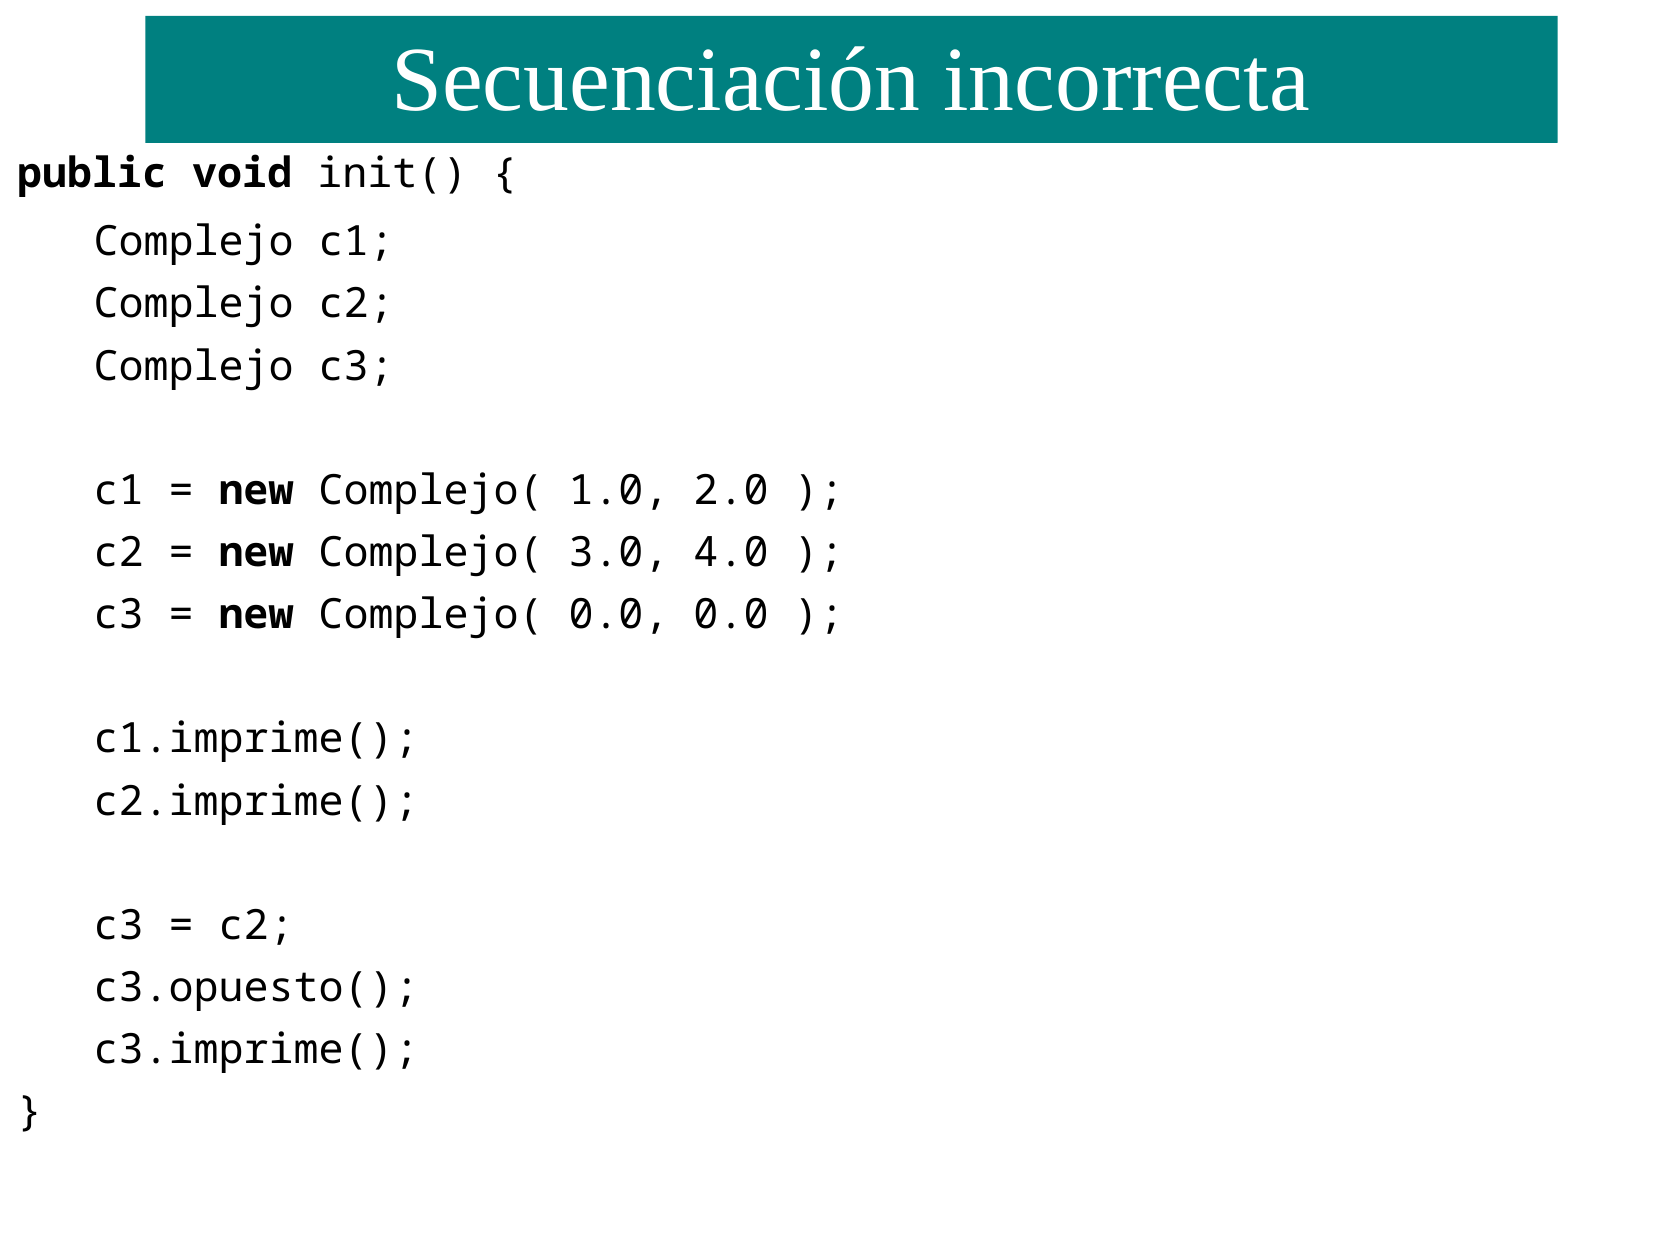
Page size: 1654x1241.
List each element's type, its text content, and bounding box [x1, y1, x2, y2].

text_box public void init() { Complejo c1; Complejo c2; Complejo c3; c1 = new Complejo( 1.0, 2.0 ); c2 = new Complejo( 3.0, 4.0 ); c3 = new Complejo( 0.0, 0.0 ); c1.imprime(); c2.imprime(); c3 = c2; c3.opuesto(); c3.imprime(); } [0, 156, 1654, 1134]
text_box Secuenciación incorrecta [145, 26, 1558, 132]
text_box [145, 15, 1558, 26]
text_box [145, 132, 1558, 143]
